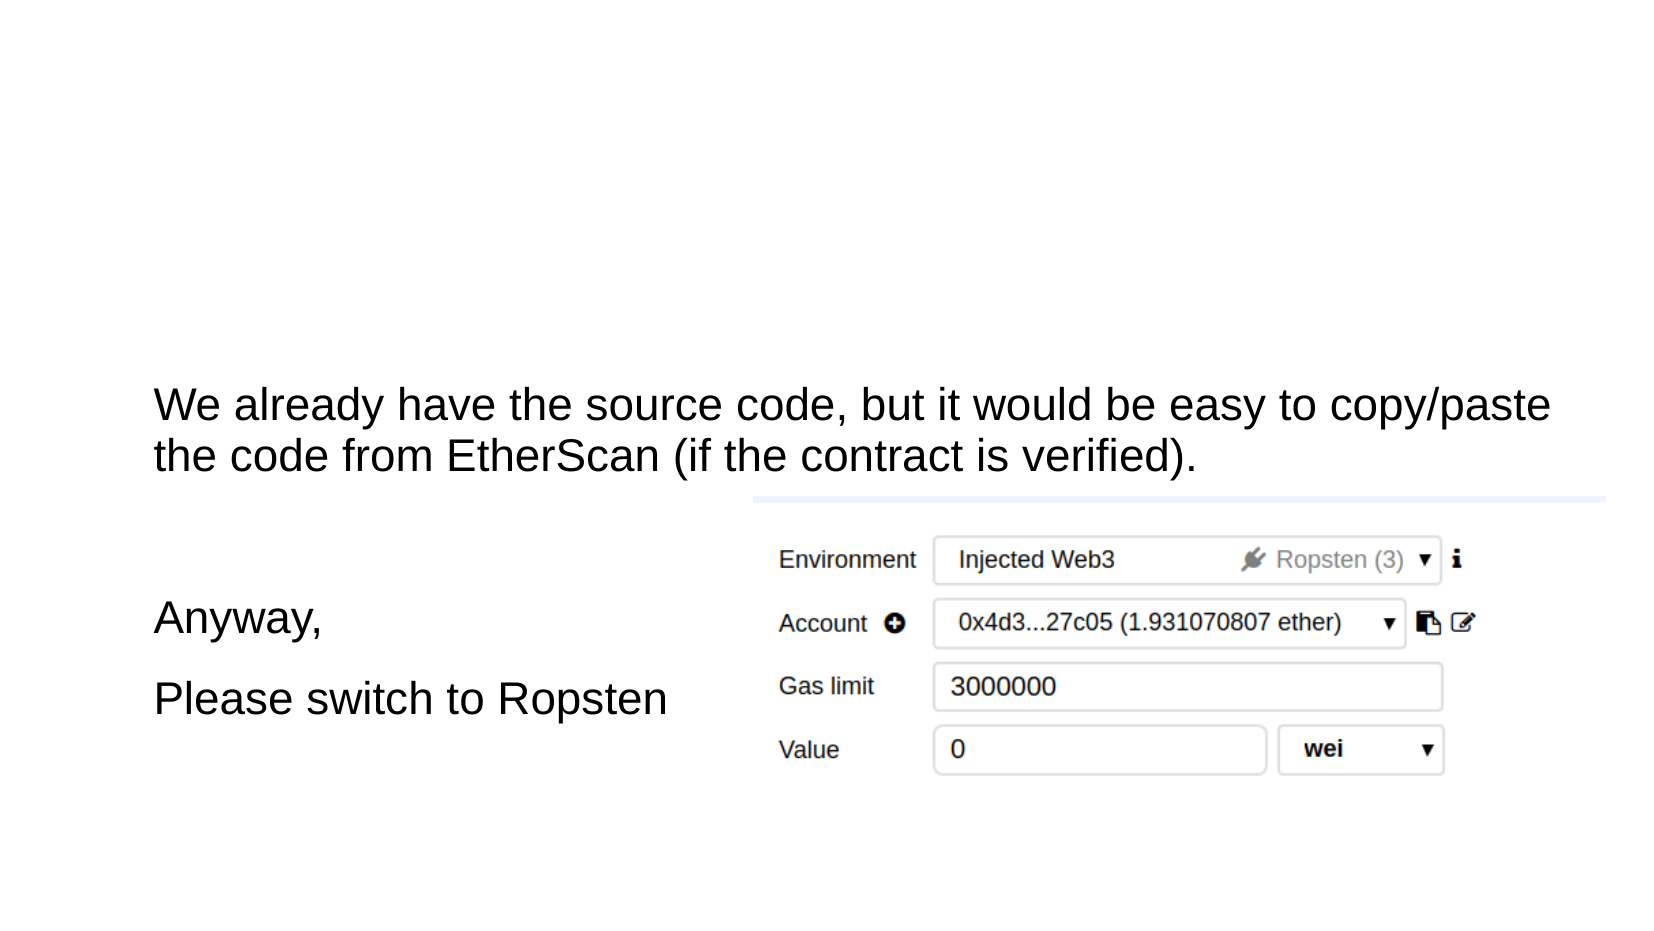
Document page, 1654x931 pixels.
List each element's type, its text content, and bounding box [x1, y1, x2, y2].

picture [753, 496, 1606, 796]
list We already have the source code, but it would be easy to copy/paste the code from EtherScan (if the contract is verified). Anyway, Please switch to Ropsten [82, 217, 1571, 758]
